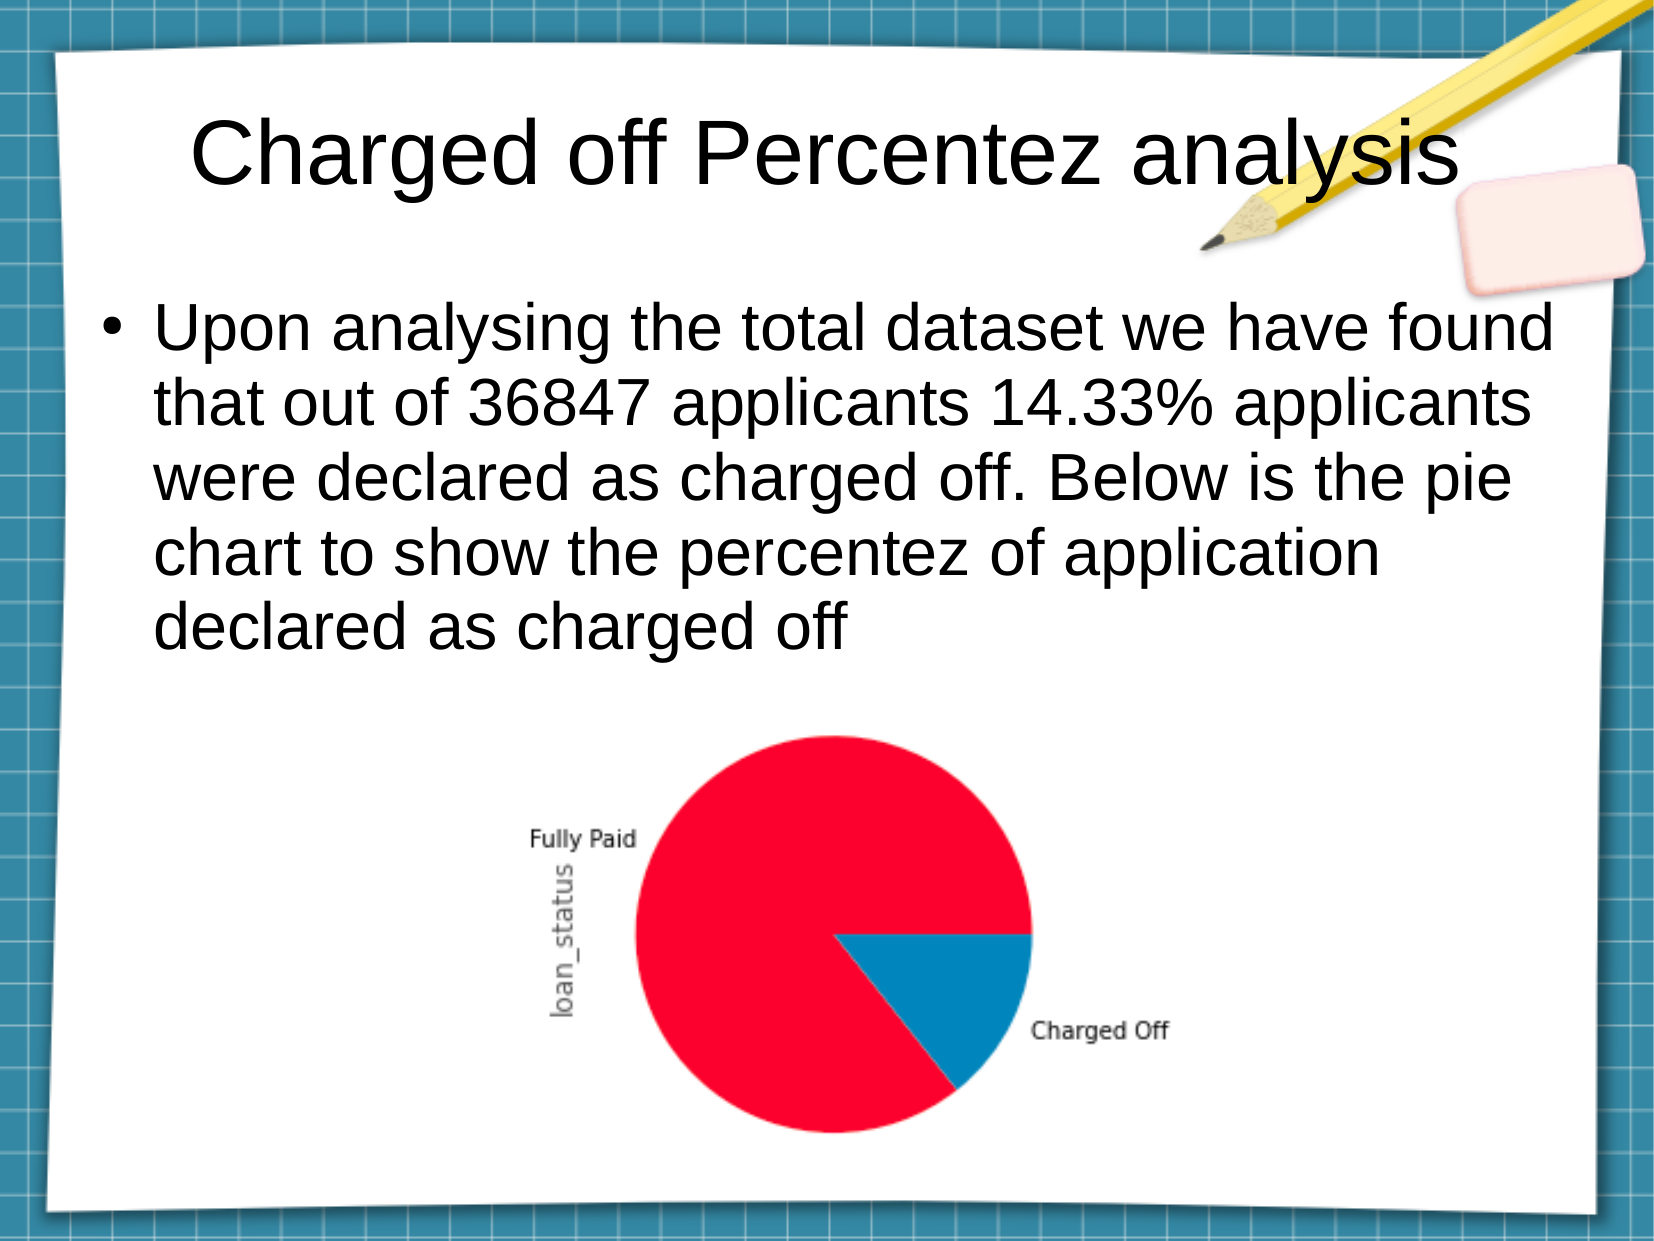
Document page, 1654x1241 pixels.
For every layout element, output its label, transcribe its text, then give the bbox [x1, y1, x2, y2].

title Charged off Percentez analysis [82, 49, 1571, 257]
picture [0, 0, 1654, 1241]
list Upon analysing the total dataset we have found that out of 36847 applicants 14.33% applicants were declared as charged off. Below is the pie chart to show the percentez of application declared as charged off [82, 290, 1571, 1010]
